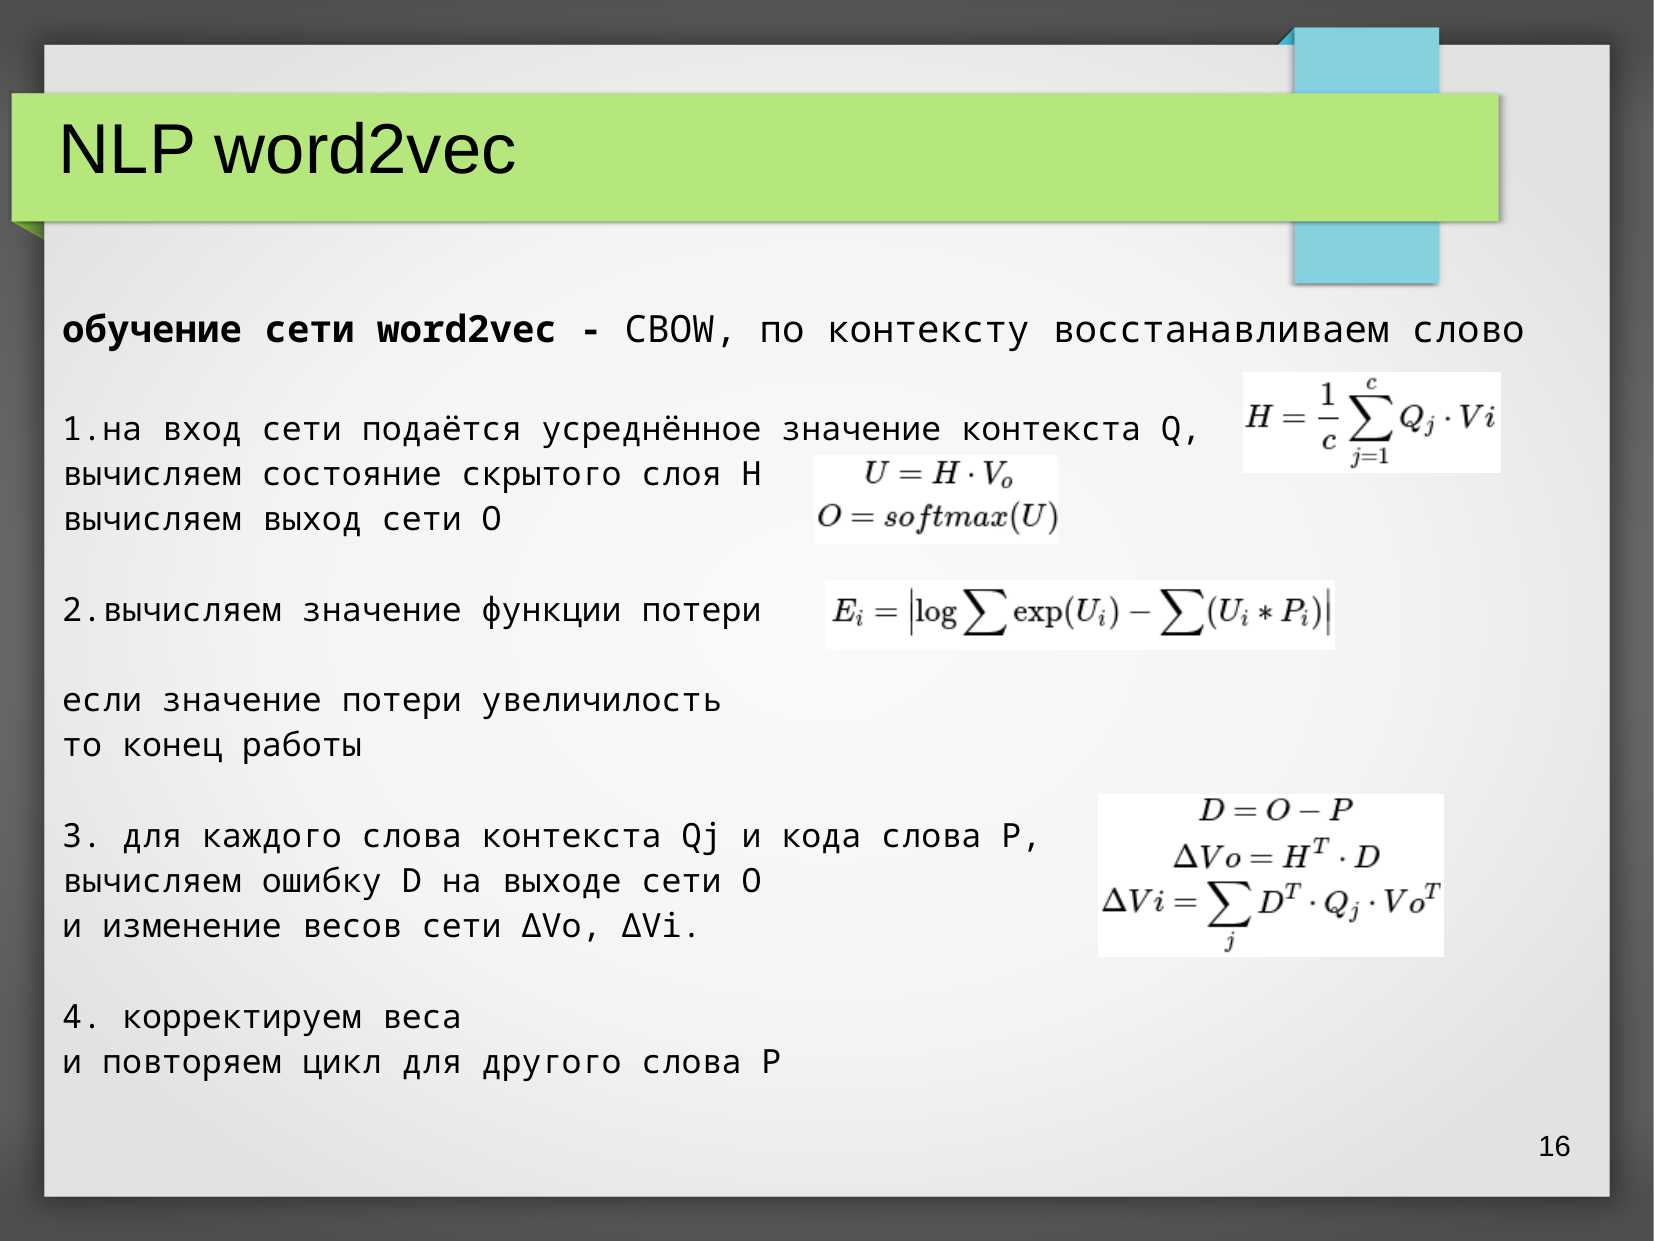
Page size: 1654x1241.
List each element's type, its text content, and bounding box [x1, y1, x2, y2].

title NLP word2vec [59, 109, 1382, 189]
text_box обучение сети word2vec - CBOW, по контексту восстанавливаем слово 1.на вход сети подаётся усреднённое значение контекста Q, вычисляем состояние скрытого слоя H вычисляем выход сети O 2.вычисляем значение функции потери если значение потери увеличилость то конец работы 3. для каждого слова контекста Qj и кода слова P, вычисляем ошибку D на выходе сети O и изменение весов сети ΔVo, ΔVi. 4. корректируем веса и повторяем цикл для другого слова P [47, 295, 1607, 1040]
picture [0, 0, 1654, 1241]
